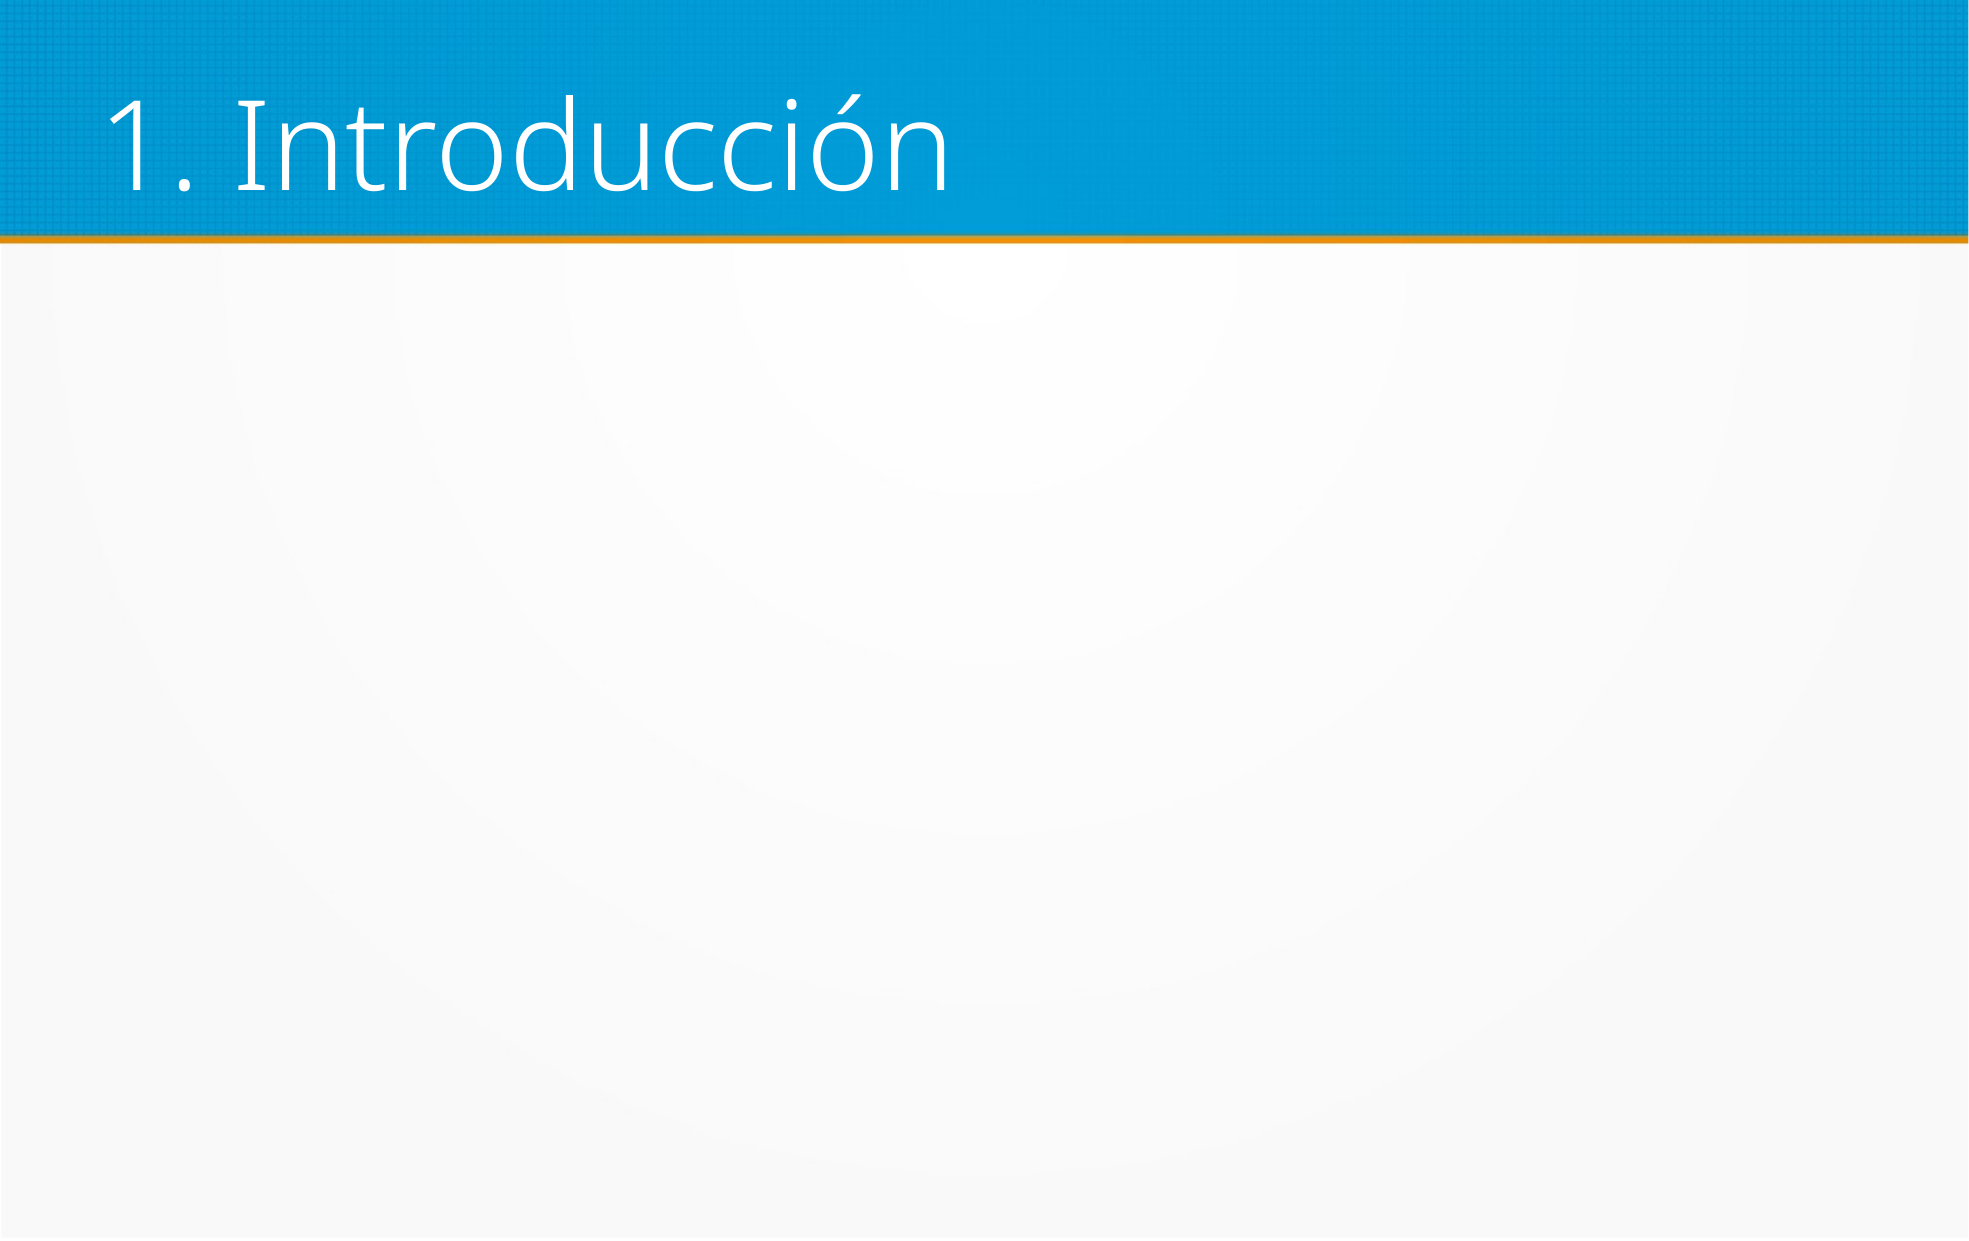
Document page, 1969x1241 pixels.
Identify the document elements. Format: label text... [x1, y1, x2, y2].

title 1. Introducción [98, 19, 1870, 227]
picture [0, 233, 1969, 1241]
